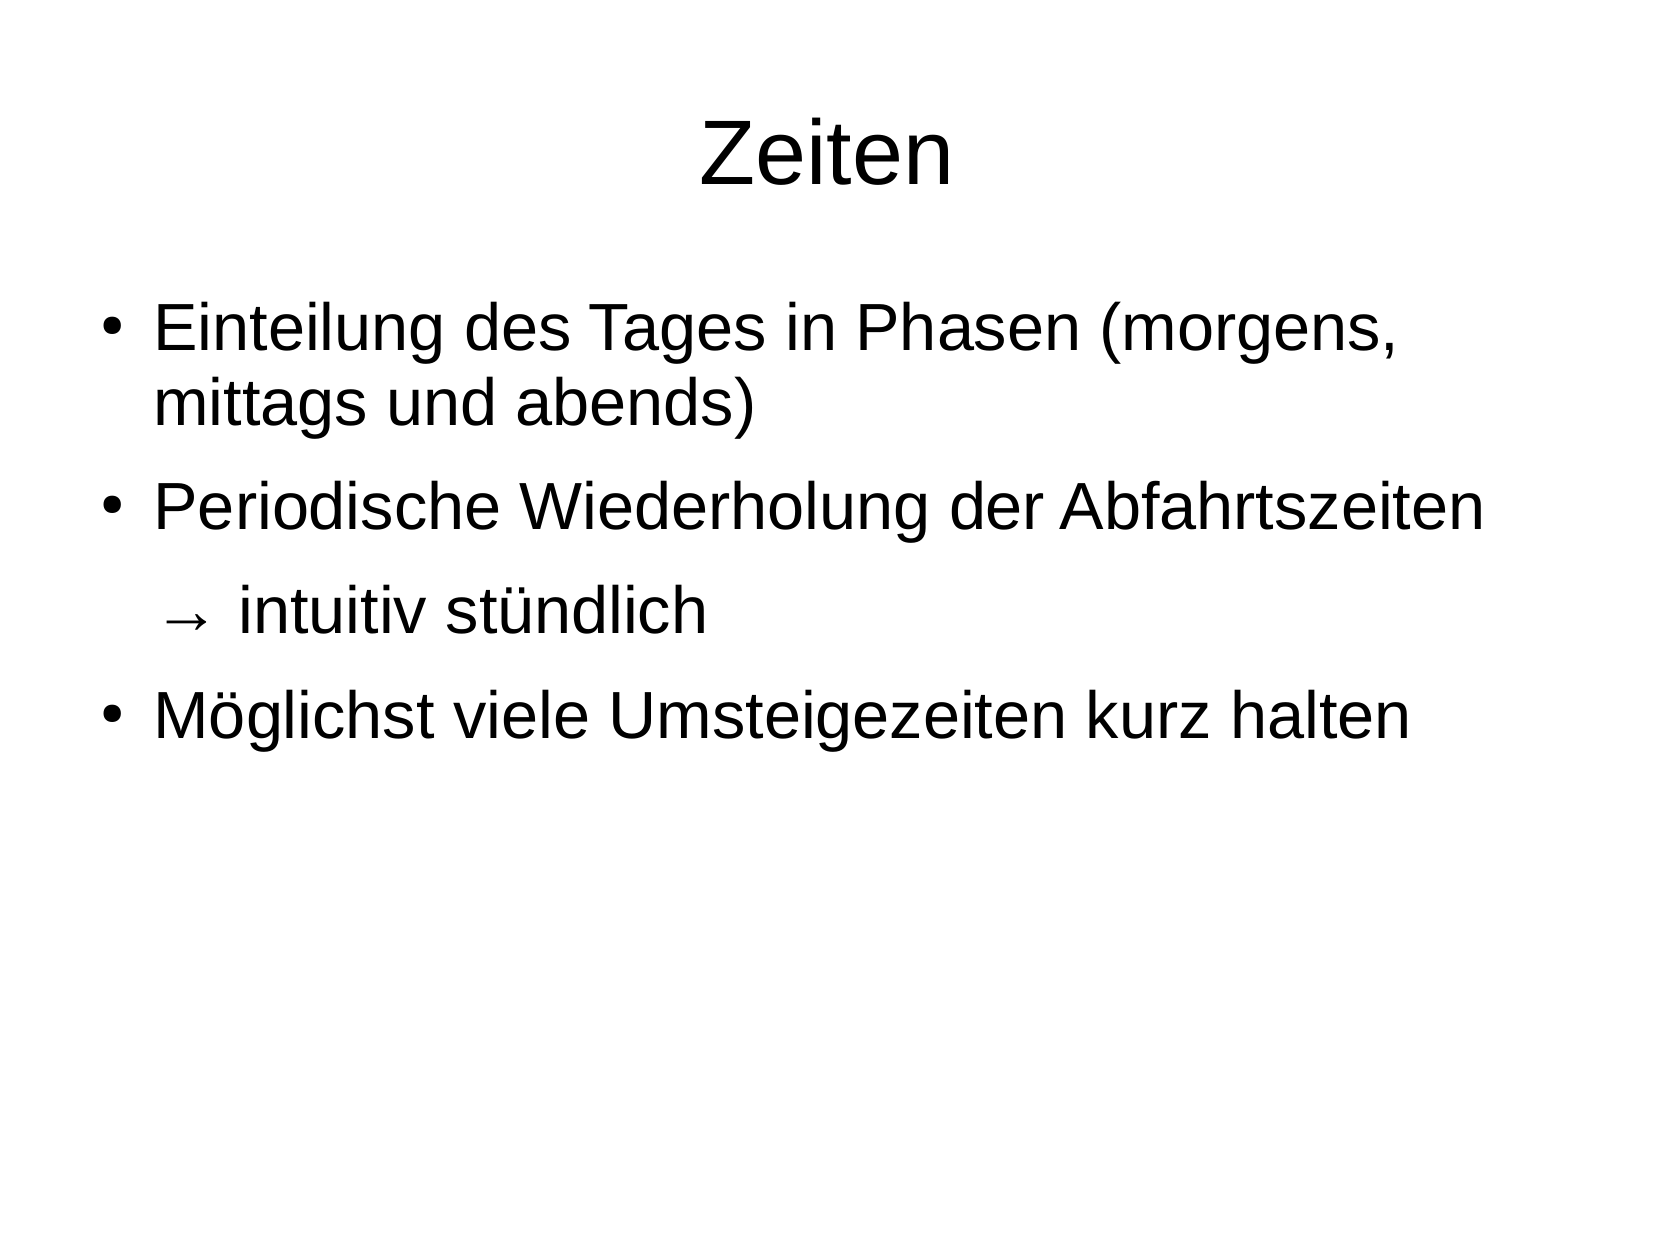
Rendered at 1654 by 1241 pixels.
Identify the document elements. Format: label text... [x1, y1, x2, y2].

title Zeiten [82, 49, 1571, 257]
list Einteilung des Tages in Phasen (morgens, mittags und abends) Periodische Wiederholung der Abfahrtszeiten → intuitiv stündlich Möglichst viele Umsteigezeiten kurz halten [82, 290, 1571, 1010]
